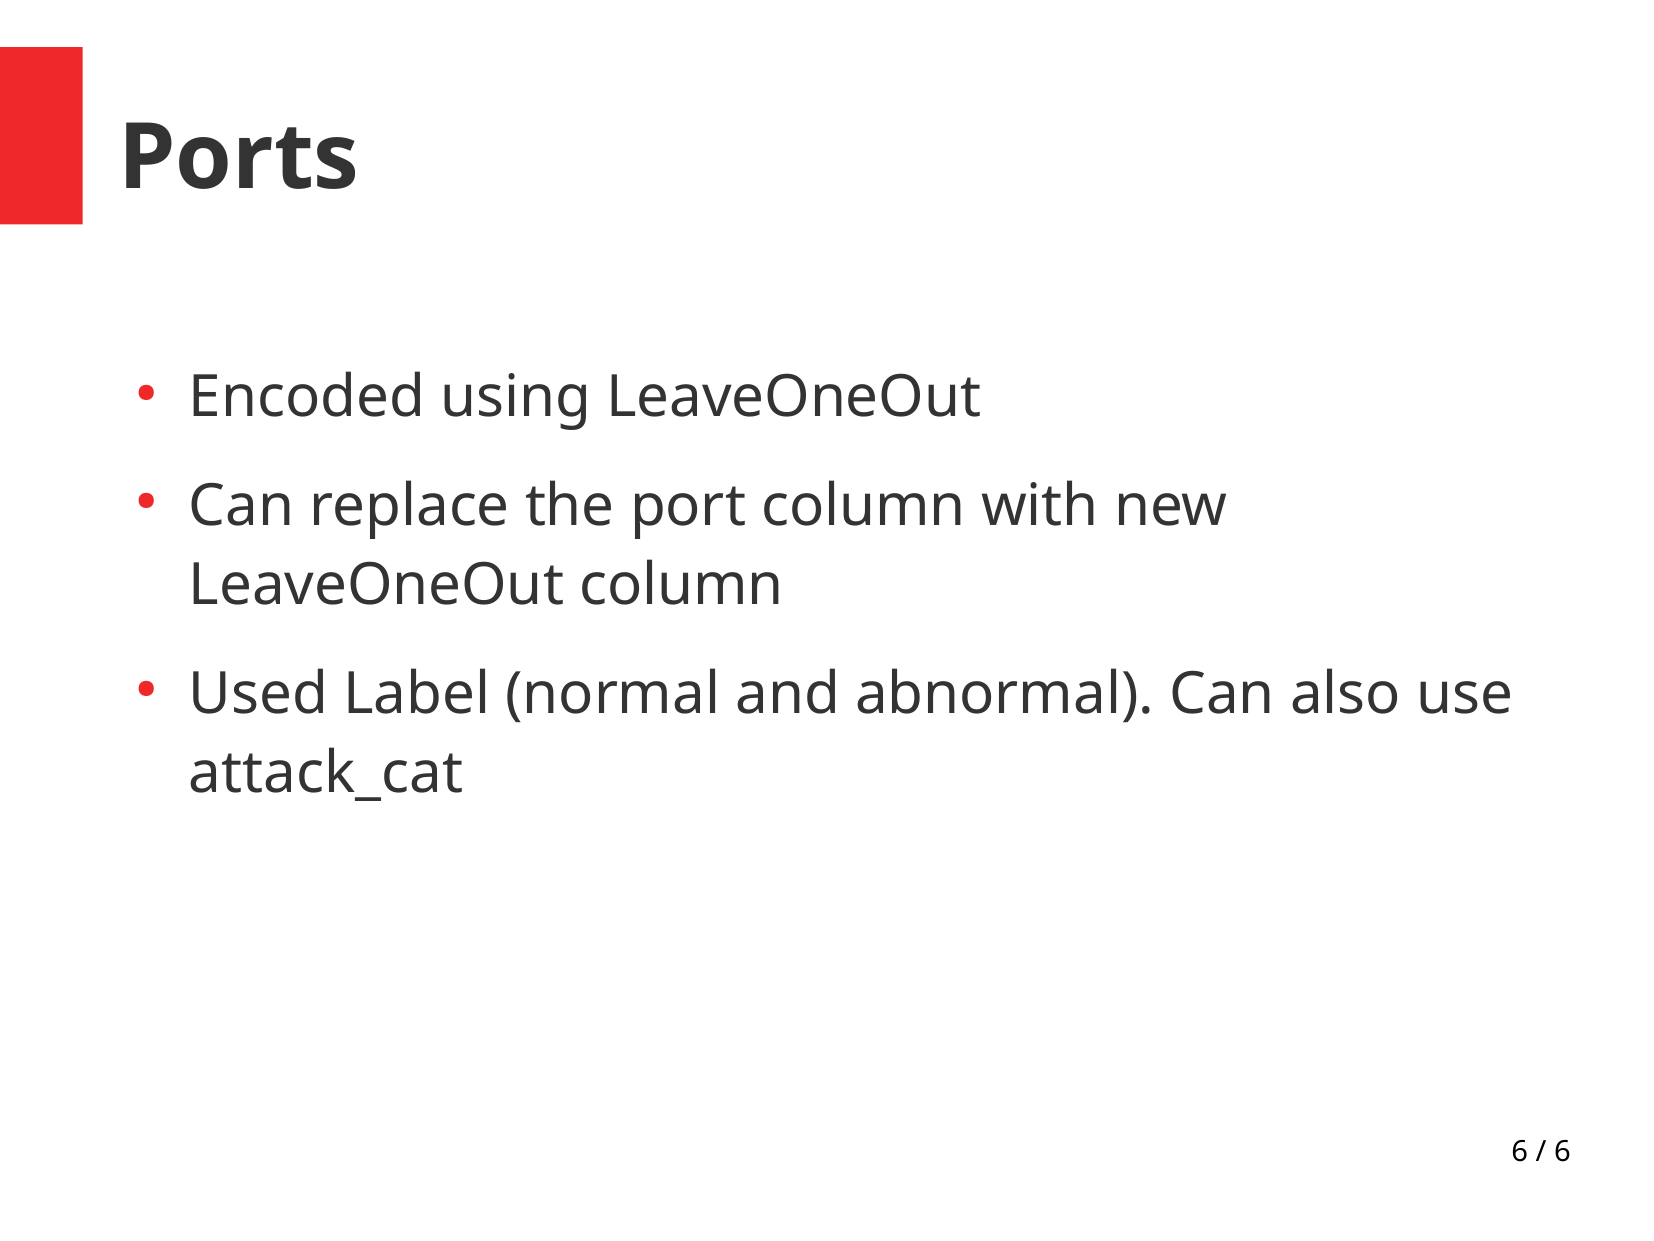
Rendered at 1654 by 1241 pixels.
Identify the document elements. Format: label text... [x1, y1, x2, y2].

list Encoded using LeaveOneOut Can replace the port column with new LeaveOneOut column Used Label (normal and abnormal). Can also use attack_cat [118, 354, 1536, 1074]
title Ports [118, 49, 1571, 257]
